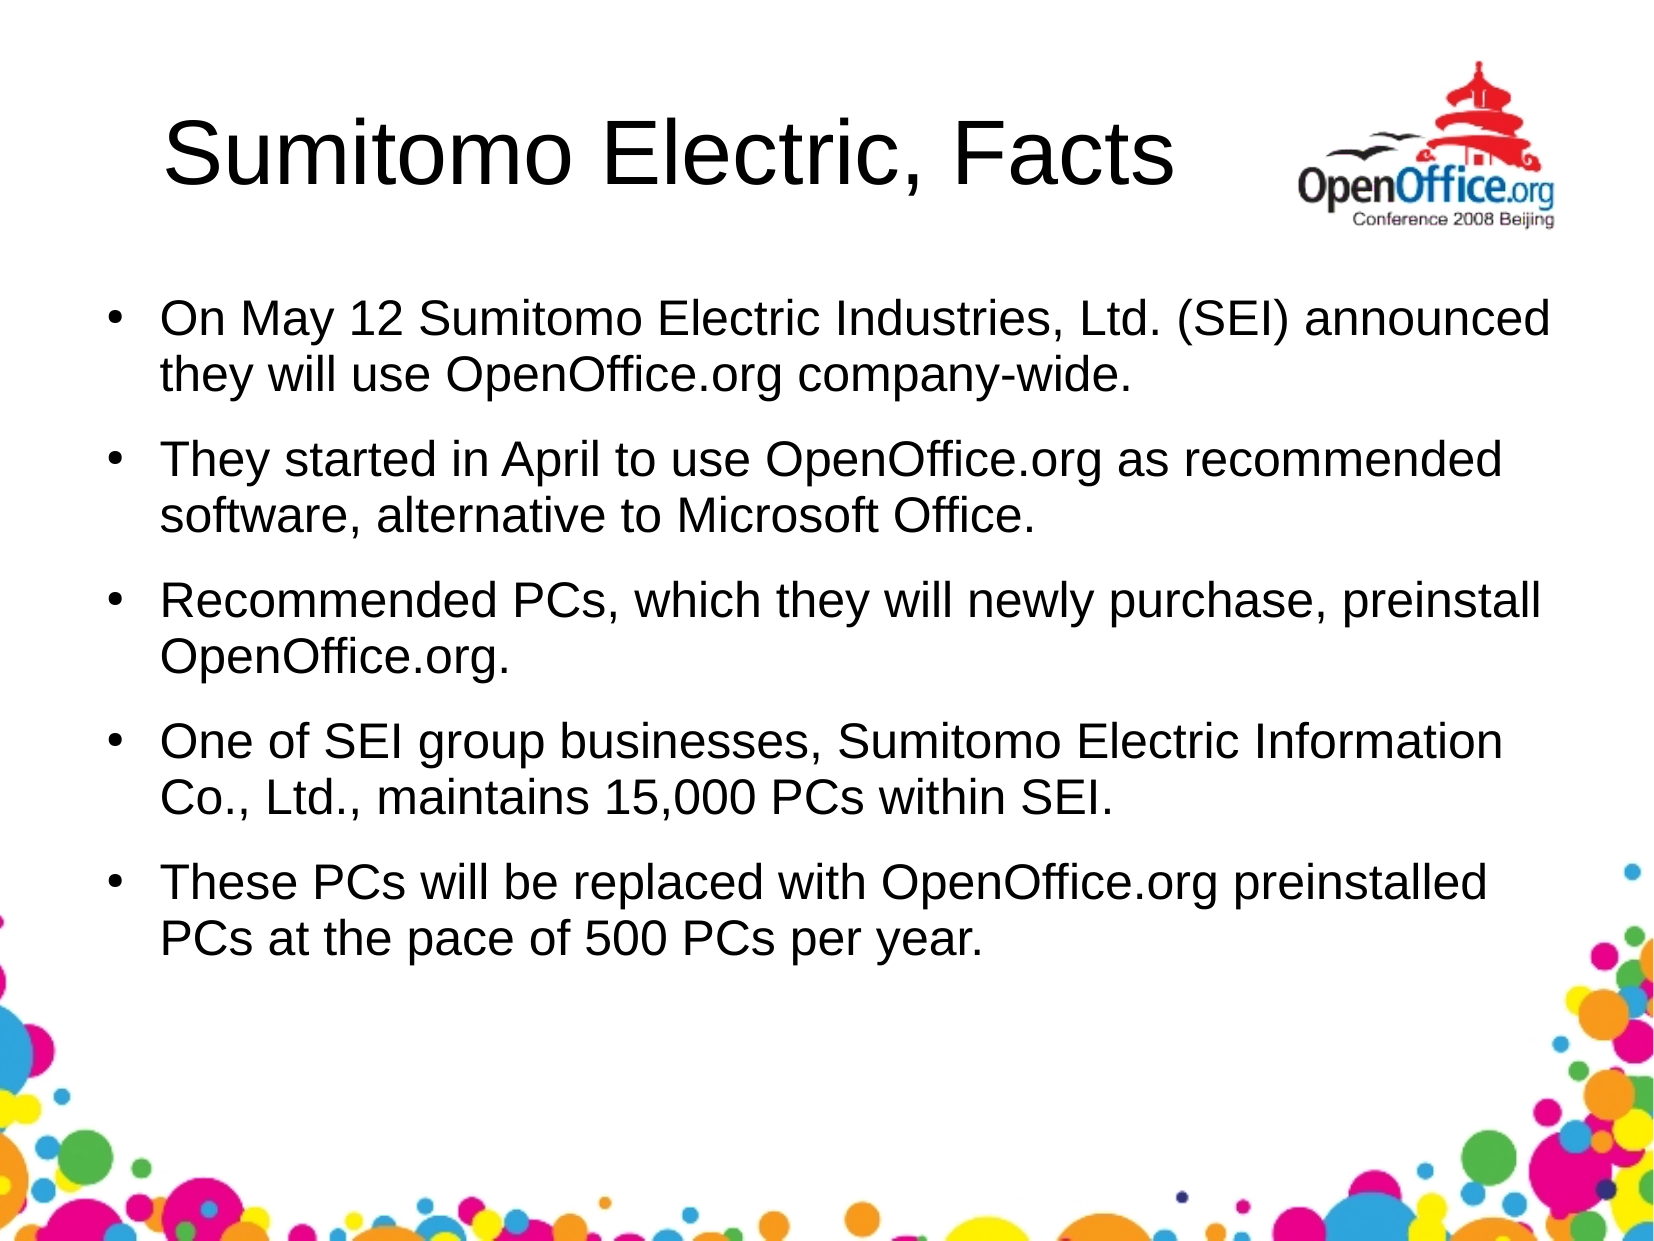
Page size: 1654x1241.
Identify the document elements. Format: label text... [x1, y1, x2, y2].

title Sumitomo Electric, Facts [82, 56, 1258, 250]
list On May 12 Sumitomo Electric Industries, Ltd. (SEI) announced they will use OpenOffice.org company-wide. They started in April to use OpenOffice.org as recommended software, alternative to Microsoft Office. Recommended PCs, which they will newly purchase, preinstall OpenOffice.org. One of SEI group businesses, Sumitomo Electric Information Co., Ltd., maintains 15,000 PCs within SEI. These PCs will be replaced with OpenOffice.org preinstalled PCs at the pace of 500 PCs per year. [88, 290, 1577, 1094]
picture [1285, 51, 1569, 250]
picture [0, 810, 1654, 1241]
